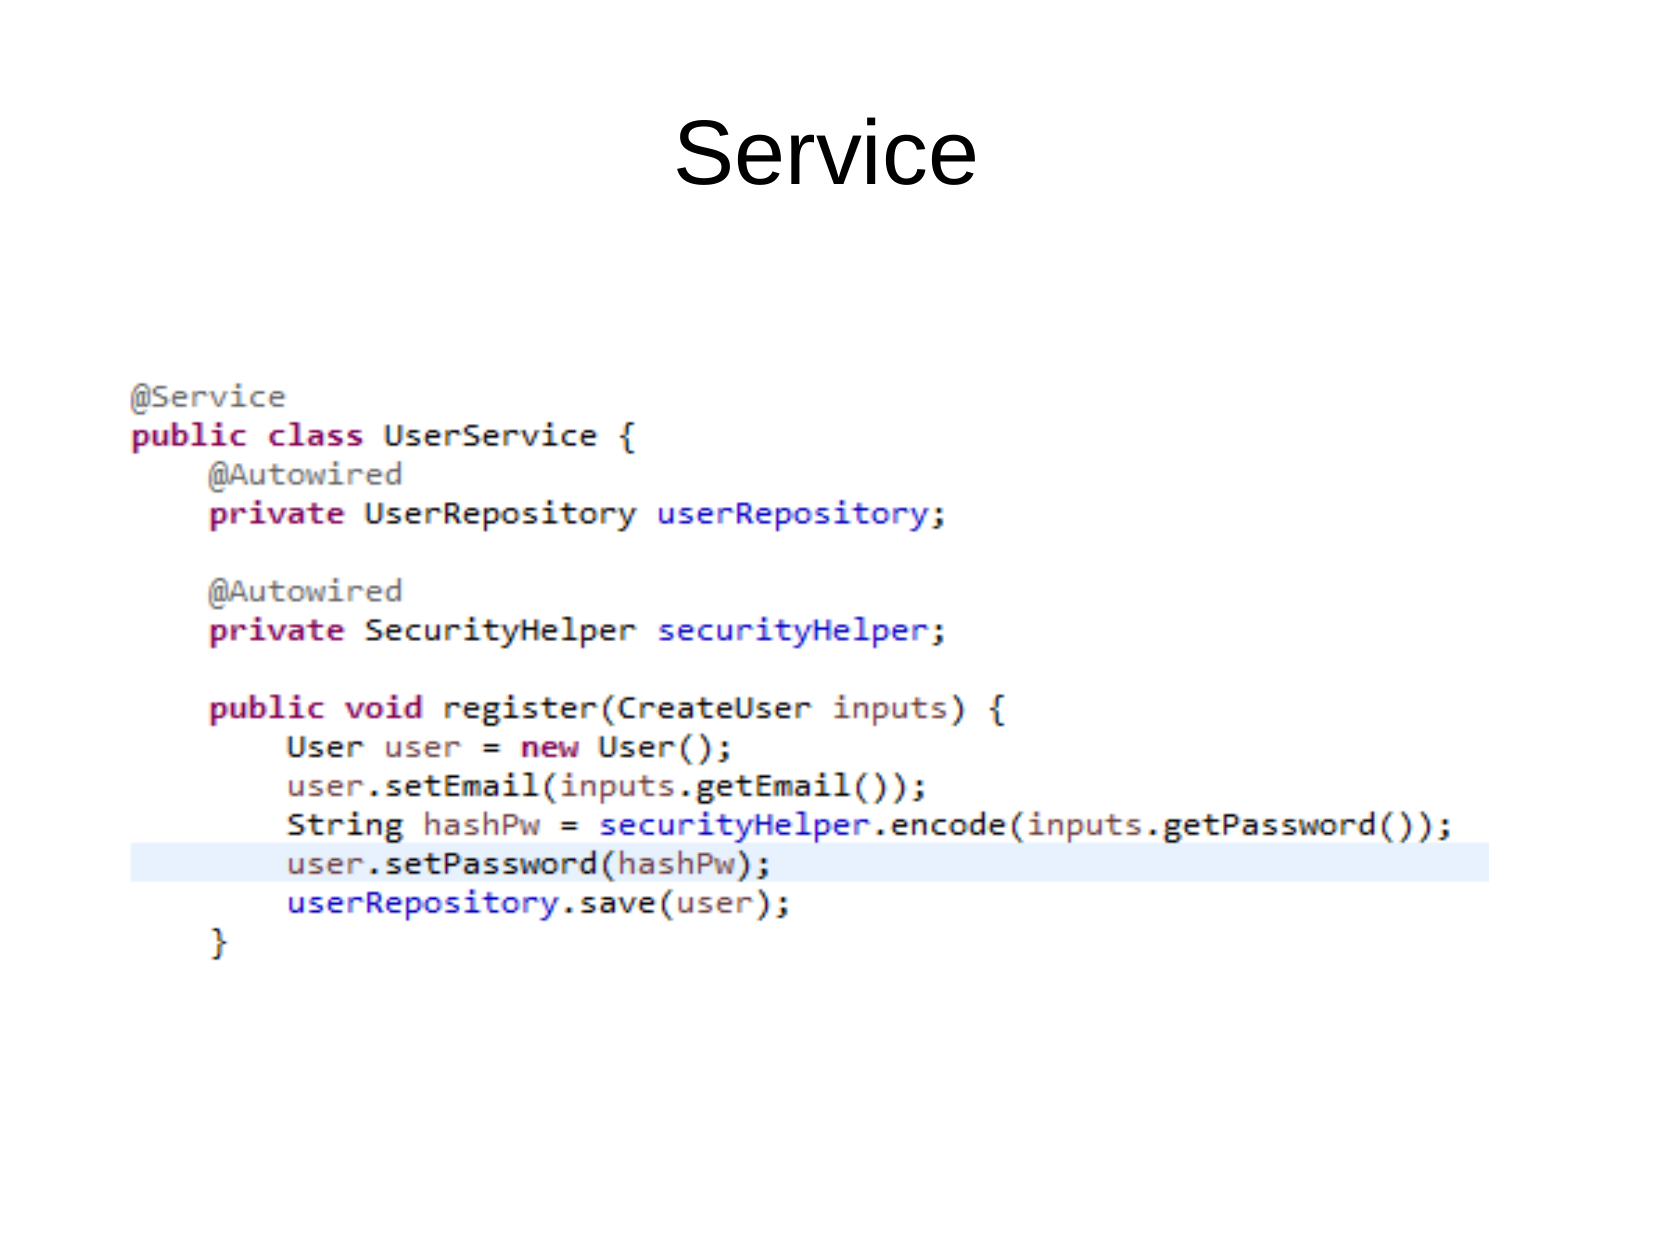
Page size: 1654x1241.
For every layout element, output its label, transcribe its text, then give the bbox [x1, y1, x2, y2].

picture [129, 366, 1489, 981]
title Service [82, 49, 1571, 257]
